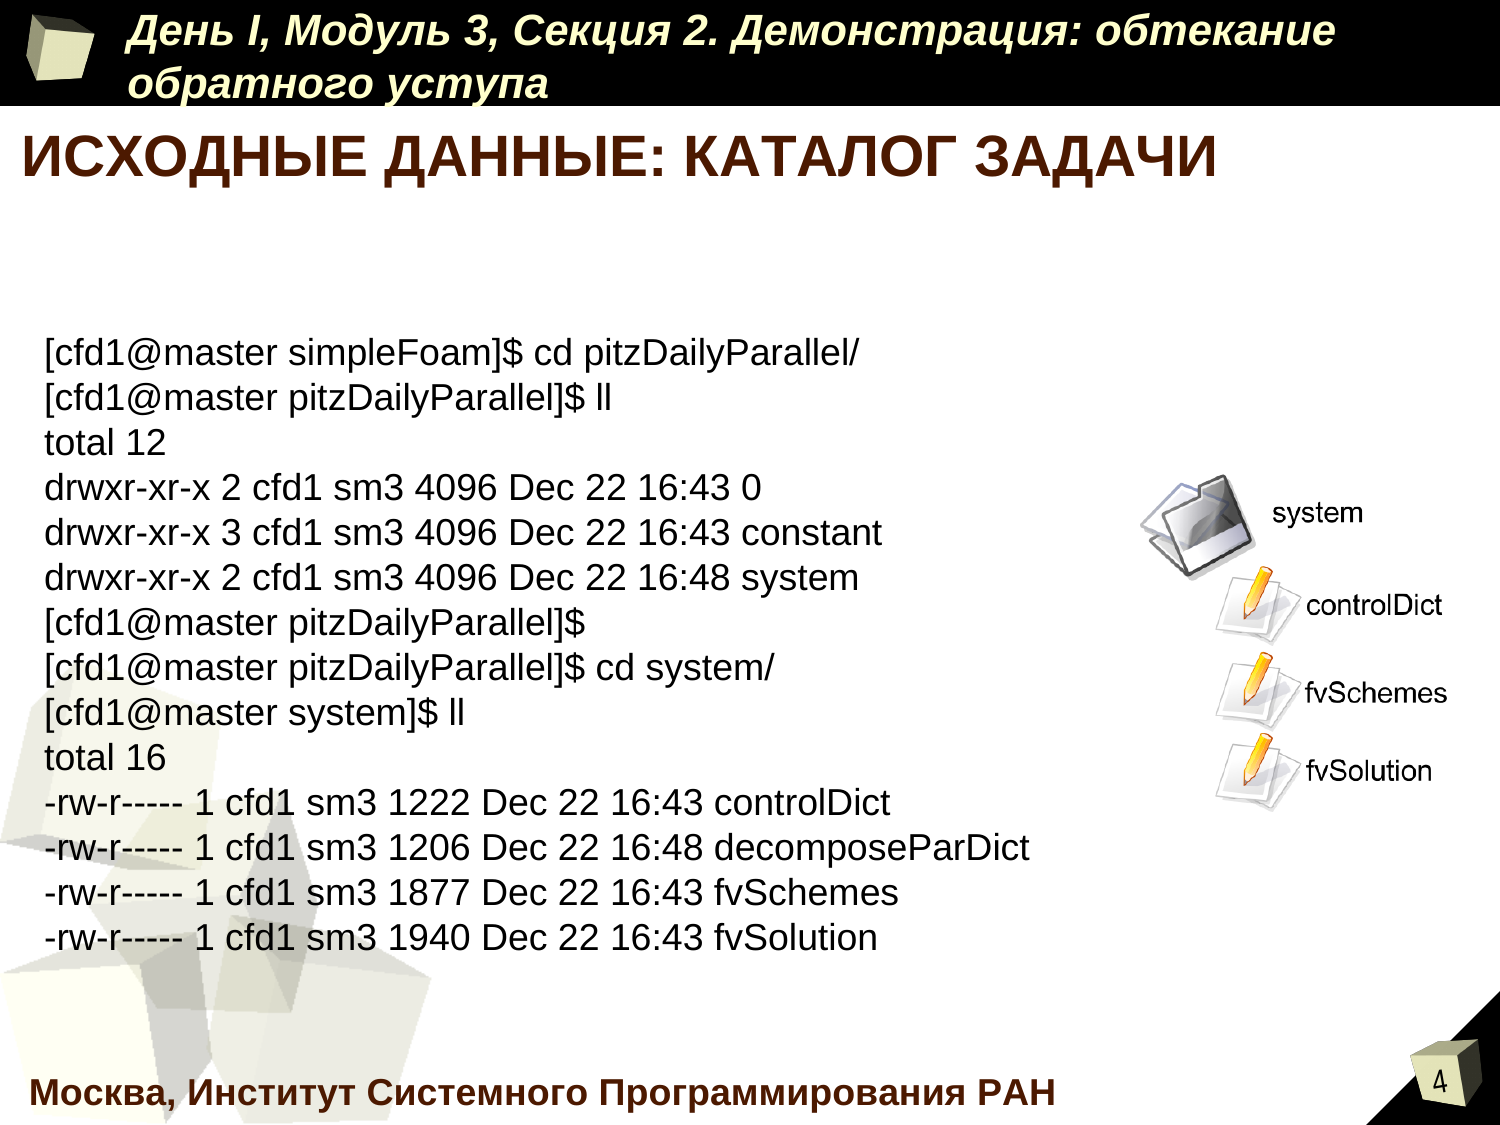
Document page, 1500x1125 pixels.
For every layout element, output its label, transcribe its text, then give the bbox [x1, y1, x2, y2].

picture [423, 1088, 433, 1102]
text_box [cfd1@master simpleFoam]$ cd pitzDailyParallel/ [cfd1@master pitzDailyParallel]$ ll total 12 drwxr-xr-x 2 cfd1 sm3 4096 Dec 22 16:43 0 drwxr-xr-x 3 cfd1 sm3 4096 Dec 22 16:43 constant drwxr-xr-x 2 cfd1 sm3 4096 Dec 22 16:48 system [cfd1@master pitzDailyParallel]$ [cfd1@master pitzDailyParallel]$ cd system/ [cfd1@master system]$ ll total 16 -rw-r----- 1 cfd1 sm3 1222 Dec 22 16:43 controlDict -rw-r----- 1 cfd1 sm3 1206 Dec 22 16:48 decomposeParDict -rw-r----- 1 cfd1 sm3 1877 Dec 22 16:43 fvSchemes -rw-r----- 1 cfd1 sm3 1940 Dec 22 16:43 fvSolution [29, 320, 1070, 966]
picture [1139, 467, 1448, 812]
picture [0, 659, 433, 1125]
text_box ИСХОДНЫЕ ДАННЫЕ: КАТАЛОГ ЗАДАЧИ [6, 111, 1500, 201]
